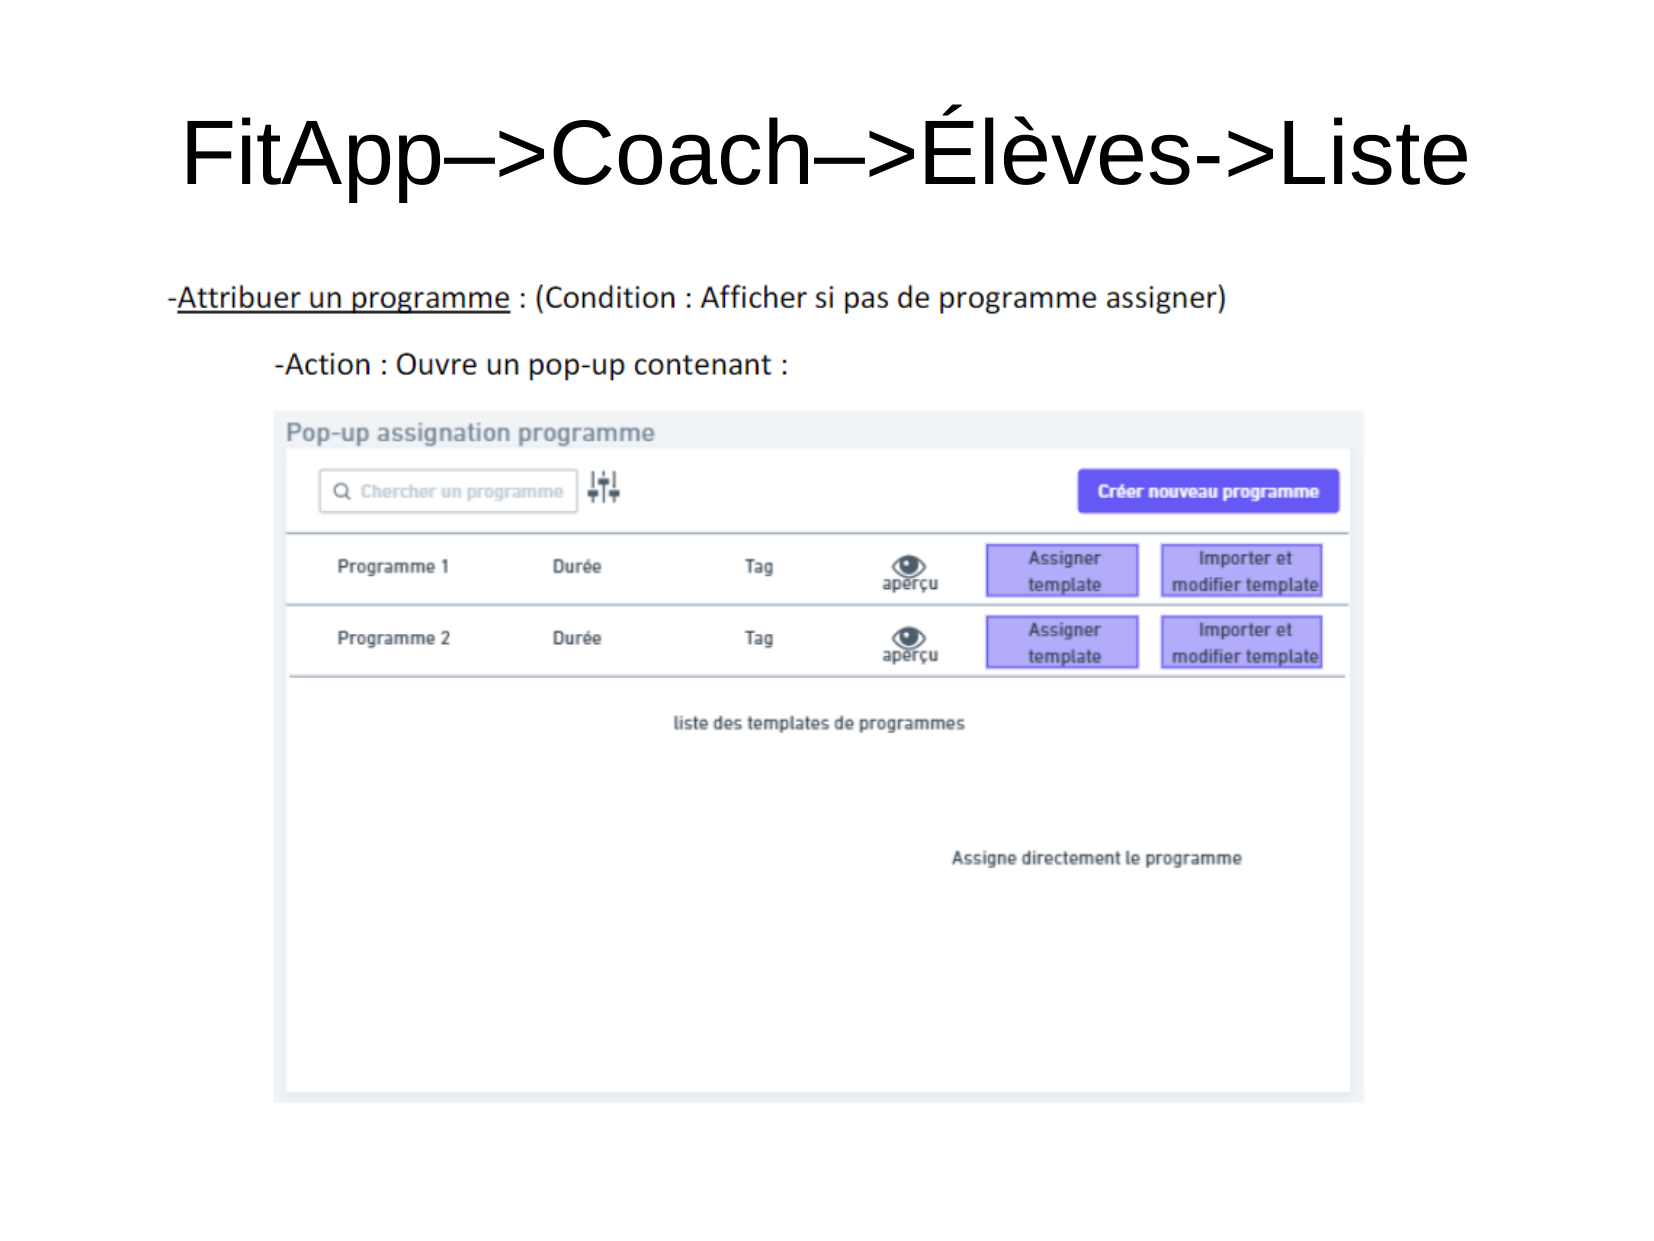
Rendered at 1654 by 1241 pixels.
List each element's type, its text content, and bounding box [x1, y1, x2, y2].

title FitApp–>Coach–>Élèves->Liste [82, 49, 1571, 257]
picture [153, 263, 1382, 1123]
